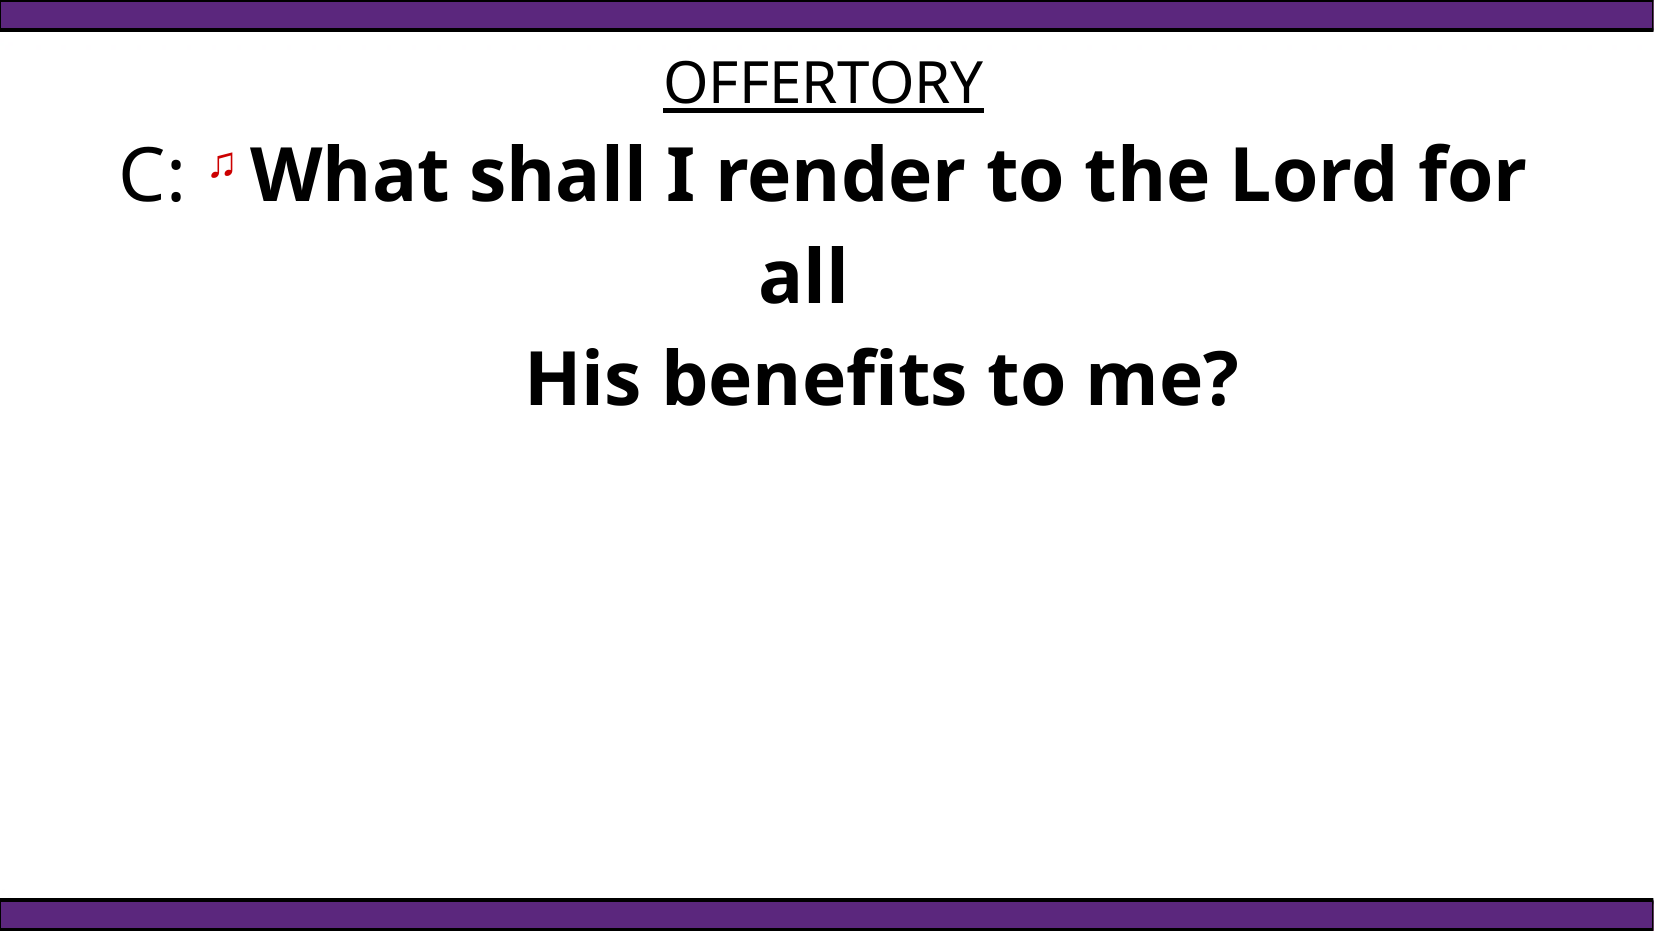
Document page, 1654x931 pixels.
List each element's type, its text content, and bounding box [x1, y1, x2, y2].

text_box [0, 900, 1654, 931]
text_box OFFERTORY C: ♫ What shall I render to the Lord for all His benefits to me? [58, 34, 1589, 327]
picture [0, 31, 1654, 900]
text_box [0, 0, 1654, 31]
